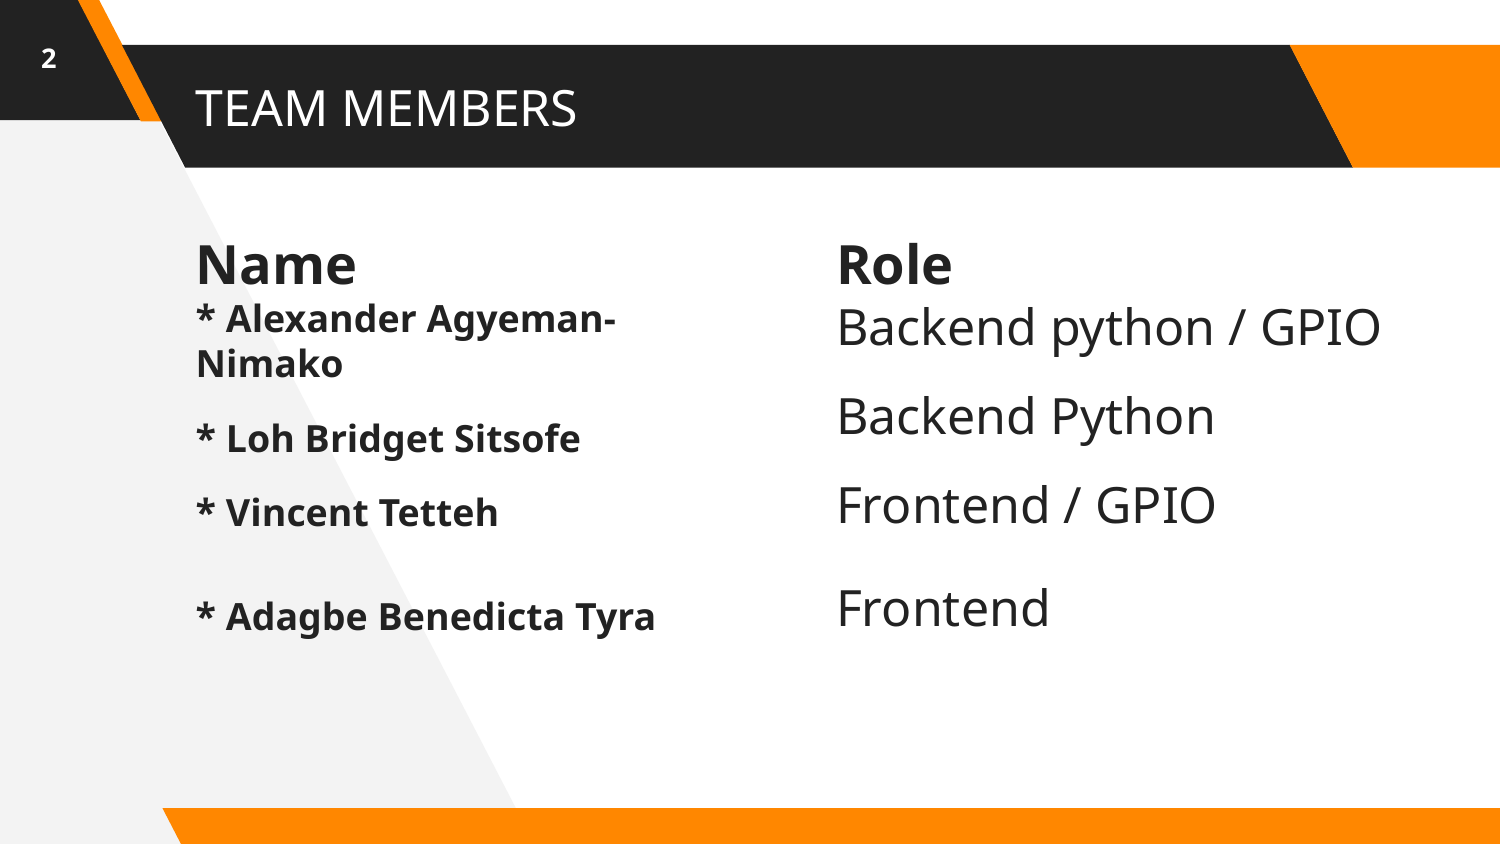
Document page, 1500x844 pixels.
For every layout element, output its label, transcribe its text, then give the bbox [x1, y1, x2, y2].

title TEAM MEMBERS [180, 44, 1424, 168]
list Role Backend python / GPIO Backend Python Frontend / GPIO Frontend [821, 215, 1426, 796]
slide_number <number> [0, 0, 98, 121]
list Name * Alexander Agyeman- Nimako * Loh Bridget Sitsofe * Vincent Tetteh * Adagbe Benedicta Tyra [180, 215, 785, 804]
